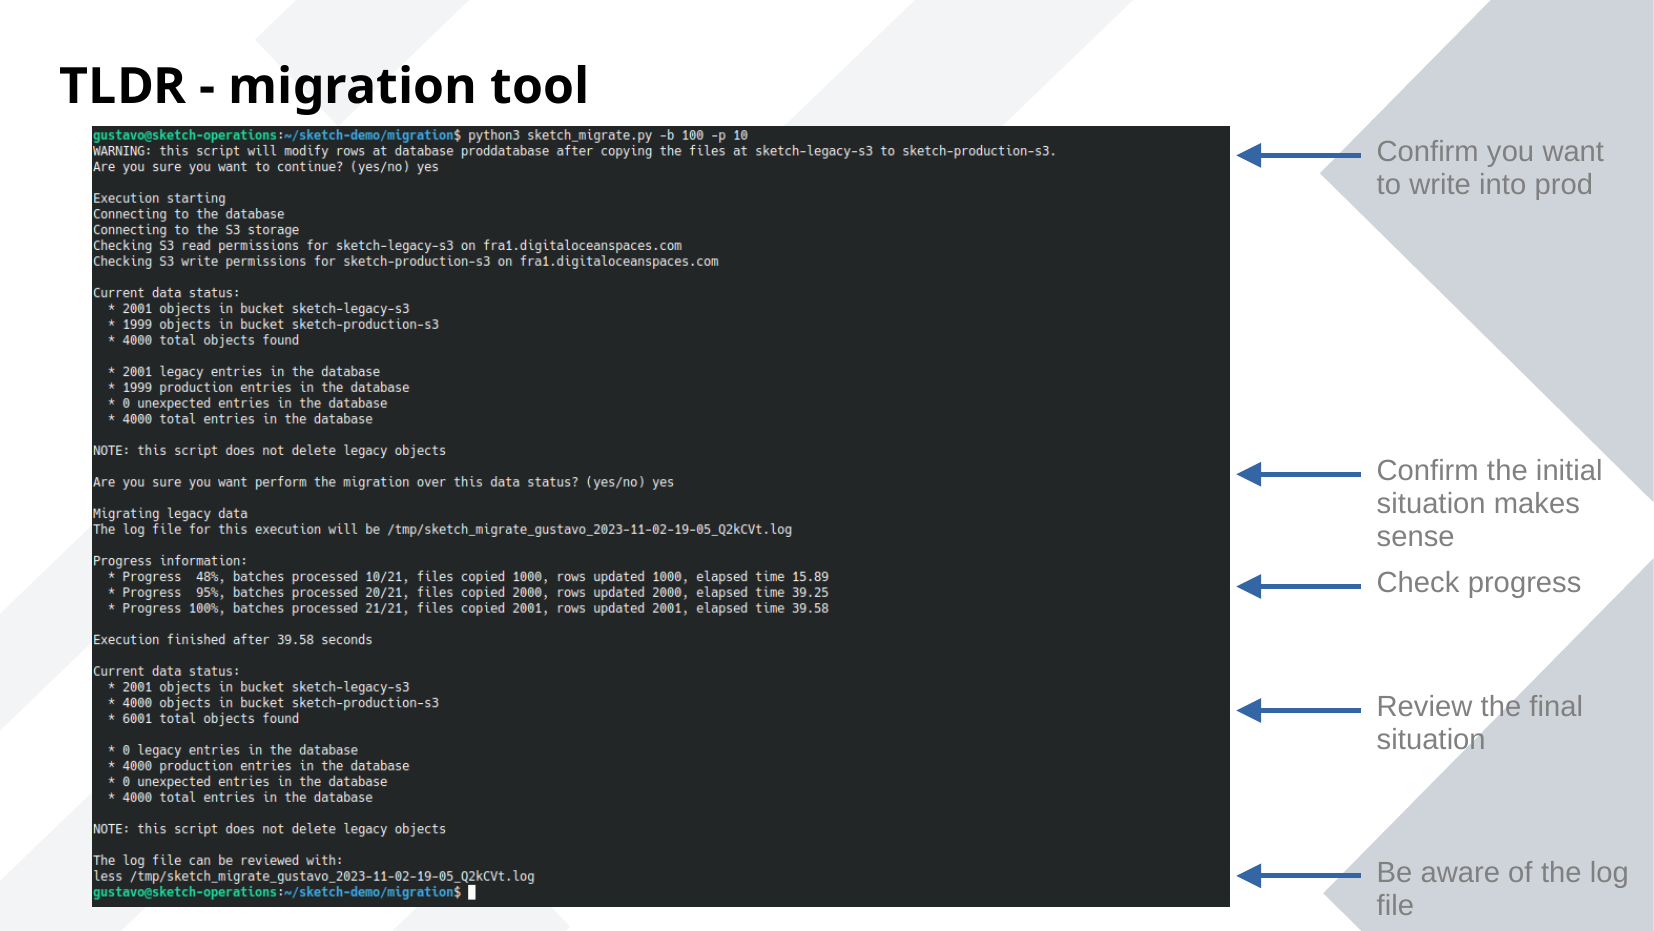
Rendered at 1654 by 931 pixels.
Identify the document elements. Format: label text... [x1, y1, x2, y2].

text_box Confirm the initial situation makes sense [1361, 446, 1651, 558]
text_box Check progress [1361, 558, 1651, 682]
text_box TLDR - migration tool [44, 46, 938, 153]
picture [92, 126, 1230, 907]
text_box Review the final situation [1361, 682, 1651, 824]
text_box Be aware of the log file [1361, 848, 1651, 931]
text_box Confirm you want to write into prod [1361, 127, 1651, 269]
